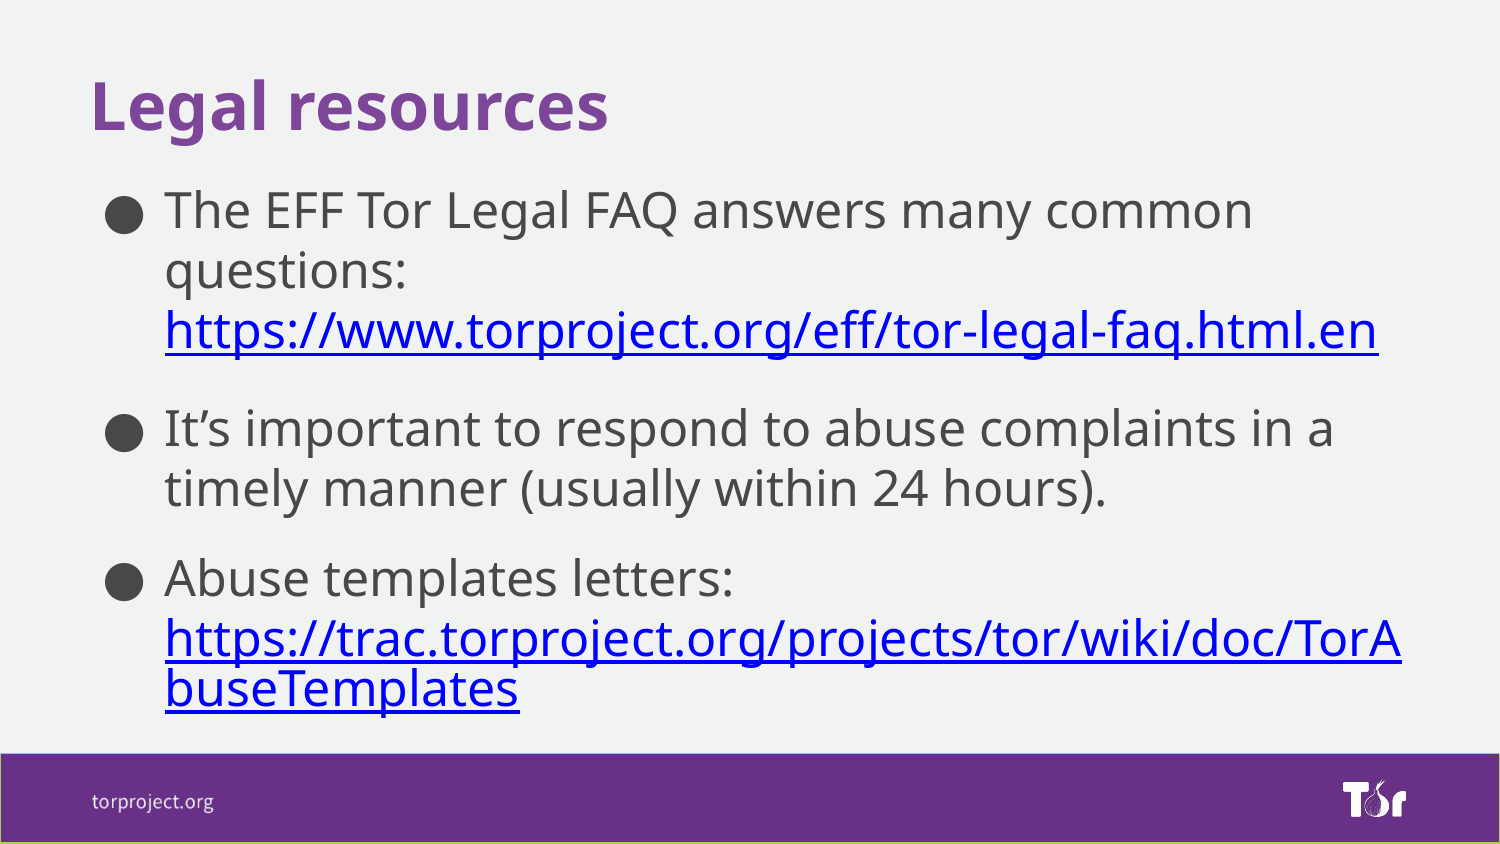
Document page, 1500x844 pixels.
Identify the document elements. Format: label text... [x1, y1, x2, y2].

picture [1343, 778, 1406, 817]
text_box Legal resources [75, 33, 1425, 171]
text_box The EFF Tor Legal FAQ answers many common questions: https://www.torproject.org/eff/tor-legal-faq.html.en It’s important to respond to abuse complaints in a timely manner (usually within 24 hours). Abuse templates letters: https://trac.torproject.org/projects/tor/wiki/doc/TorAbuseTemplates [75, 171, 1425, 728]
picture [75, 780, 604, 821]
